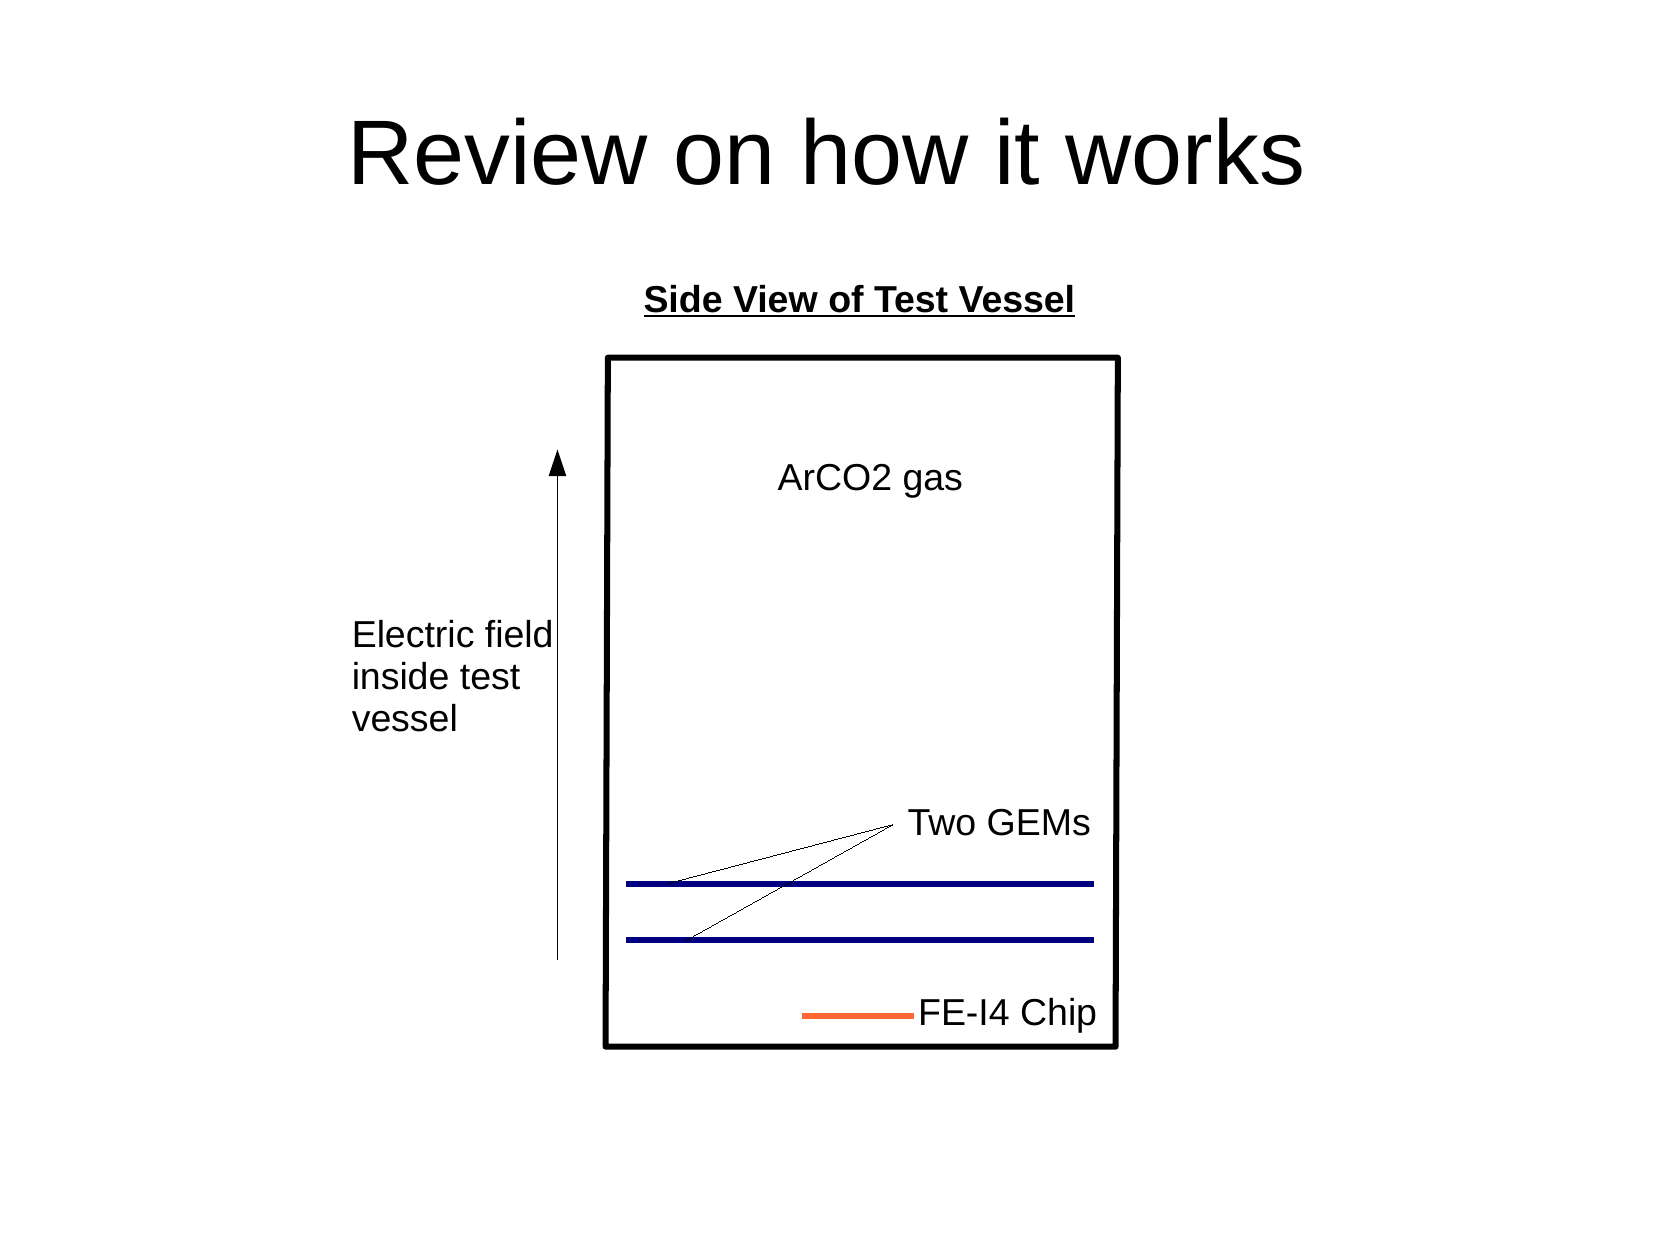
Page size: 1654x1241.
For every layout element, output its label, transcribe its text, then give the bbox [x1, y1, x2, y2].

text_box Electric field inside test vessel [337, 605, 579, 747]
title Review on how it works [82, 49, 1571, 257]
text_box ArCO2 gas [762, 449, 978, 593]
text_box FE-I4 Chip [903, 983, 1113, 1041]
text_box Two GEMs [892, 794, 1107, 852]
text_box [605, 357, 1118, 1047]
text_box Side View of Test Vessel [628, 271, 1091, 329]
